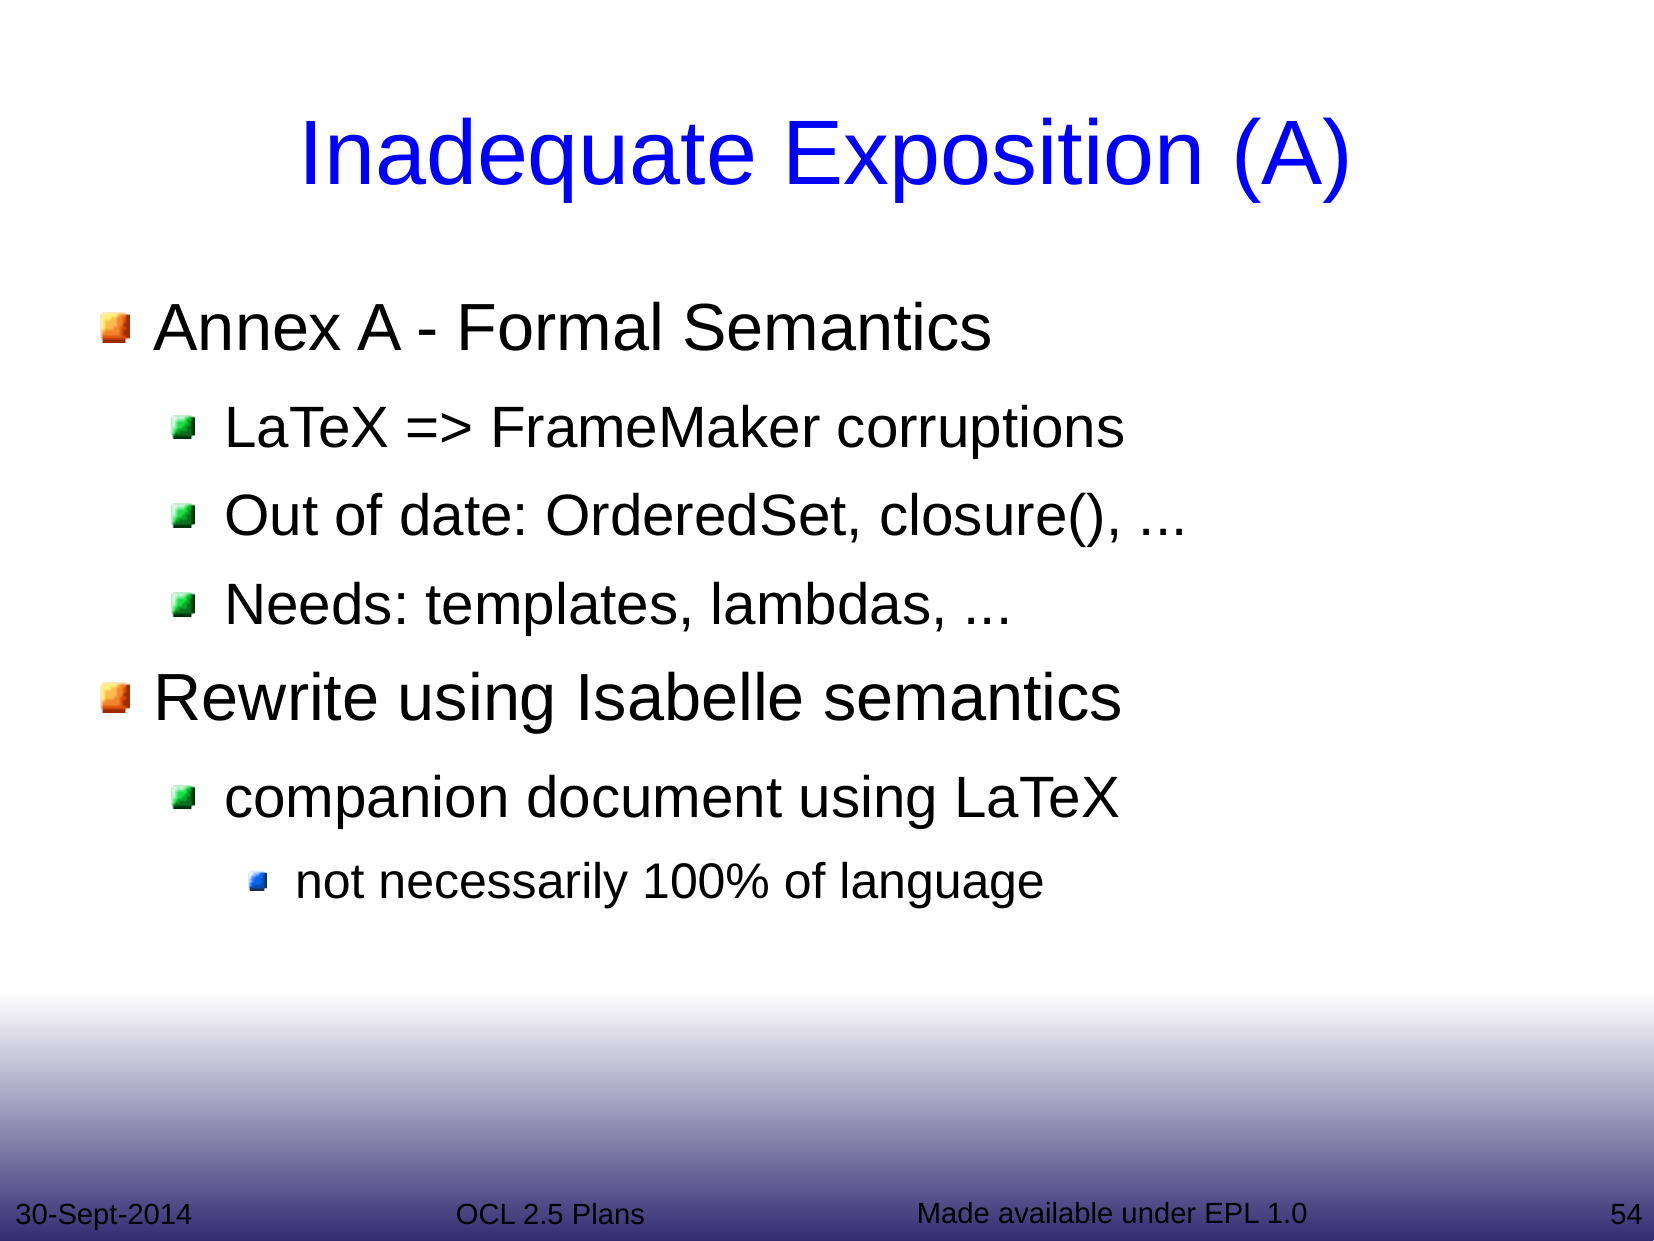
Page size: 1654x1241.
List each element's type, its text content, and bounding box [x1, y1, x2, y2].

list Annex A - Formal Semantics LaTeX => FrameMaker corruptions Out of date: OrderedSet, closure(), ... Needs: templates, lambdas, ... Rewrite using Isabelle semantics companion document using LaTeX not necessarily 100% of language [82, 290, 1571, 1109]
title Inadequate Exposition (A) [82, 49, 1571, 257]
